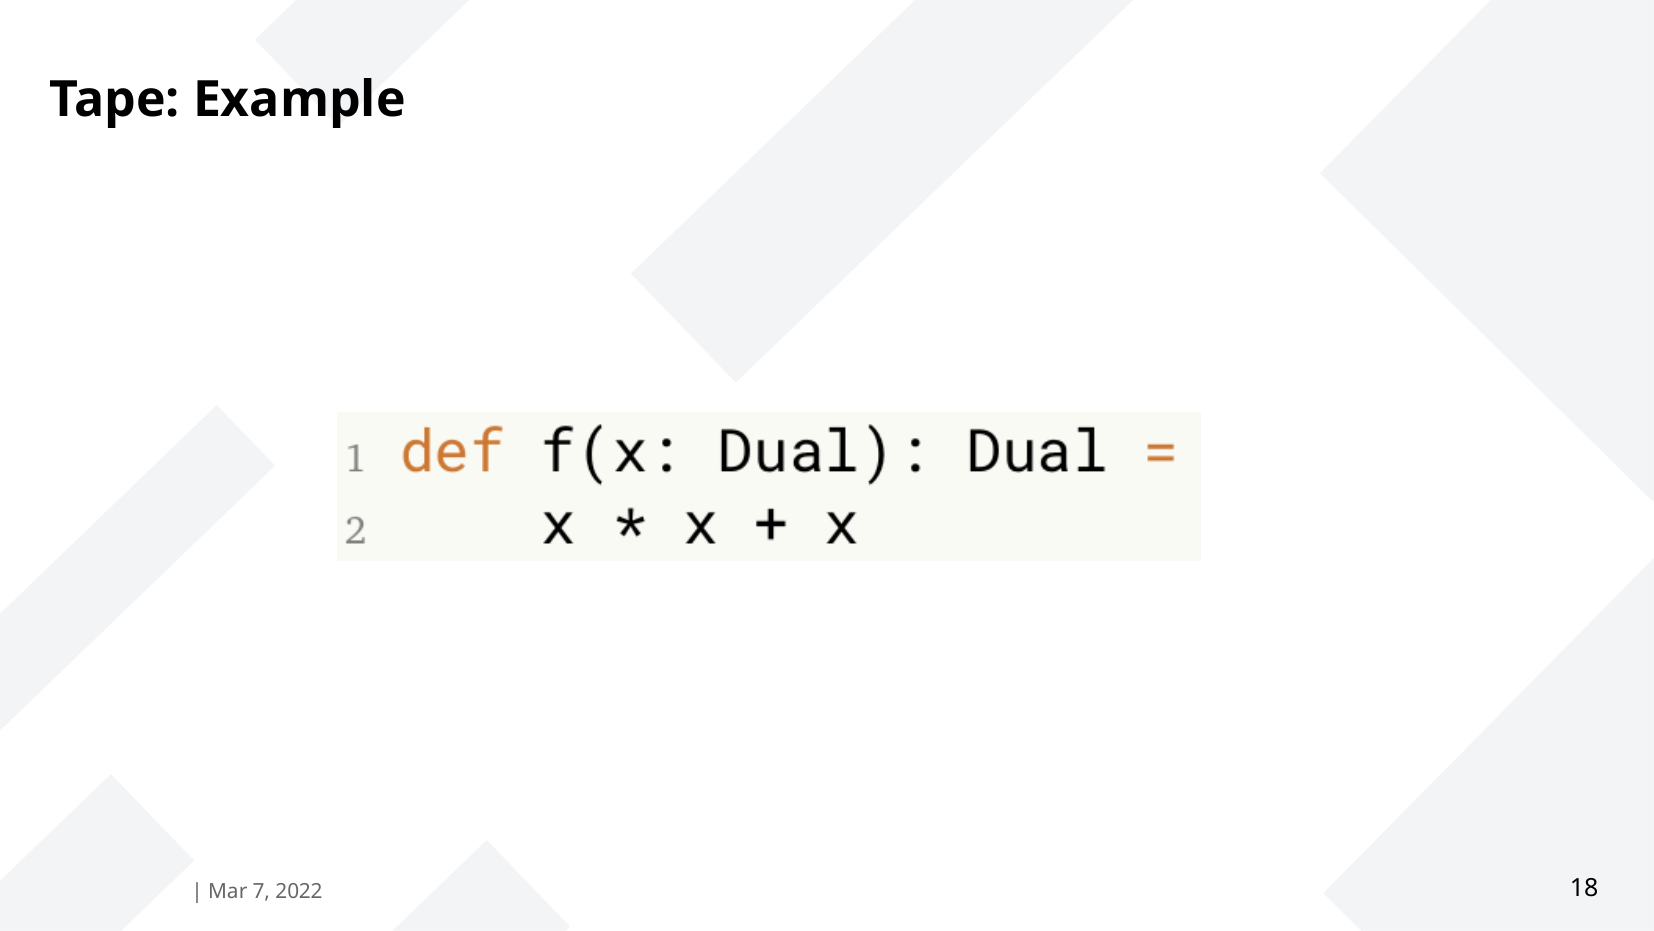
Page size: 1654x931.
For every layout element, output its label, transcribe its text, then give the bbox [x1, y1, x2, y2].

picture [337, 412, 1201, 561]
title Tape: Example [49, 37, 1538, 158]
